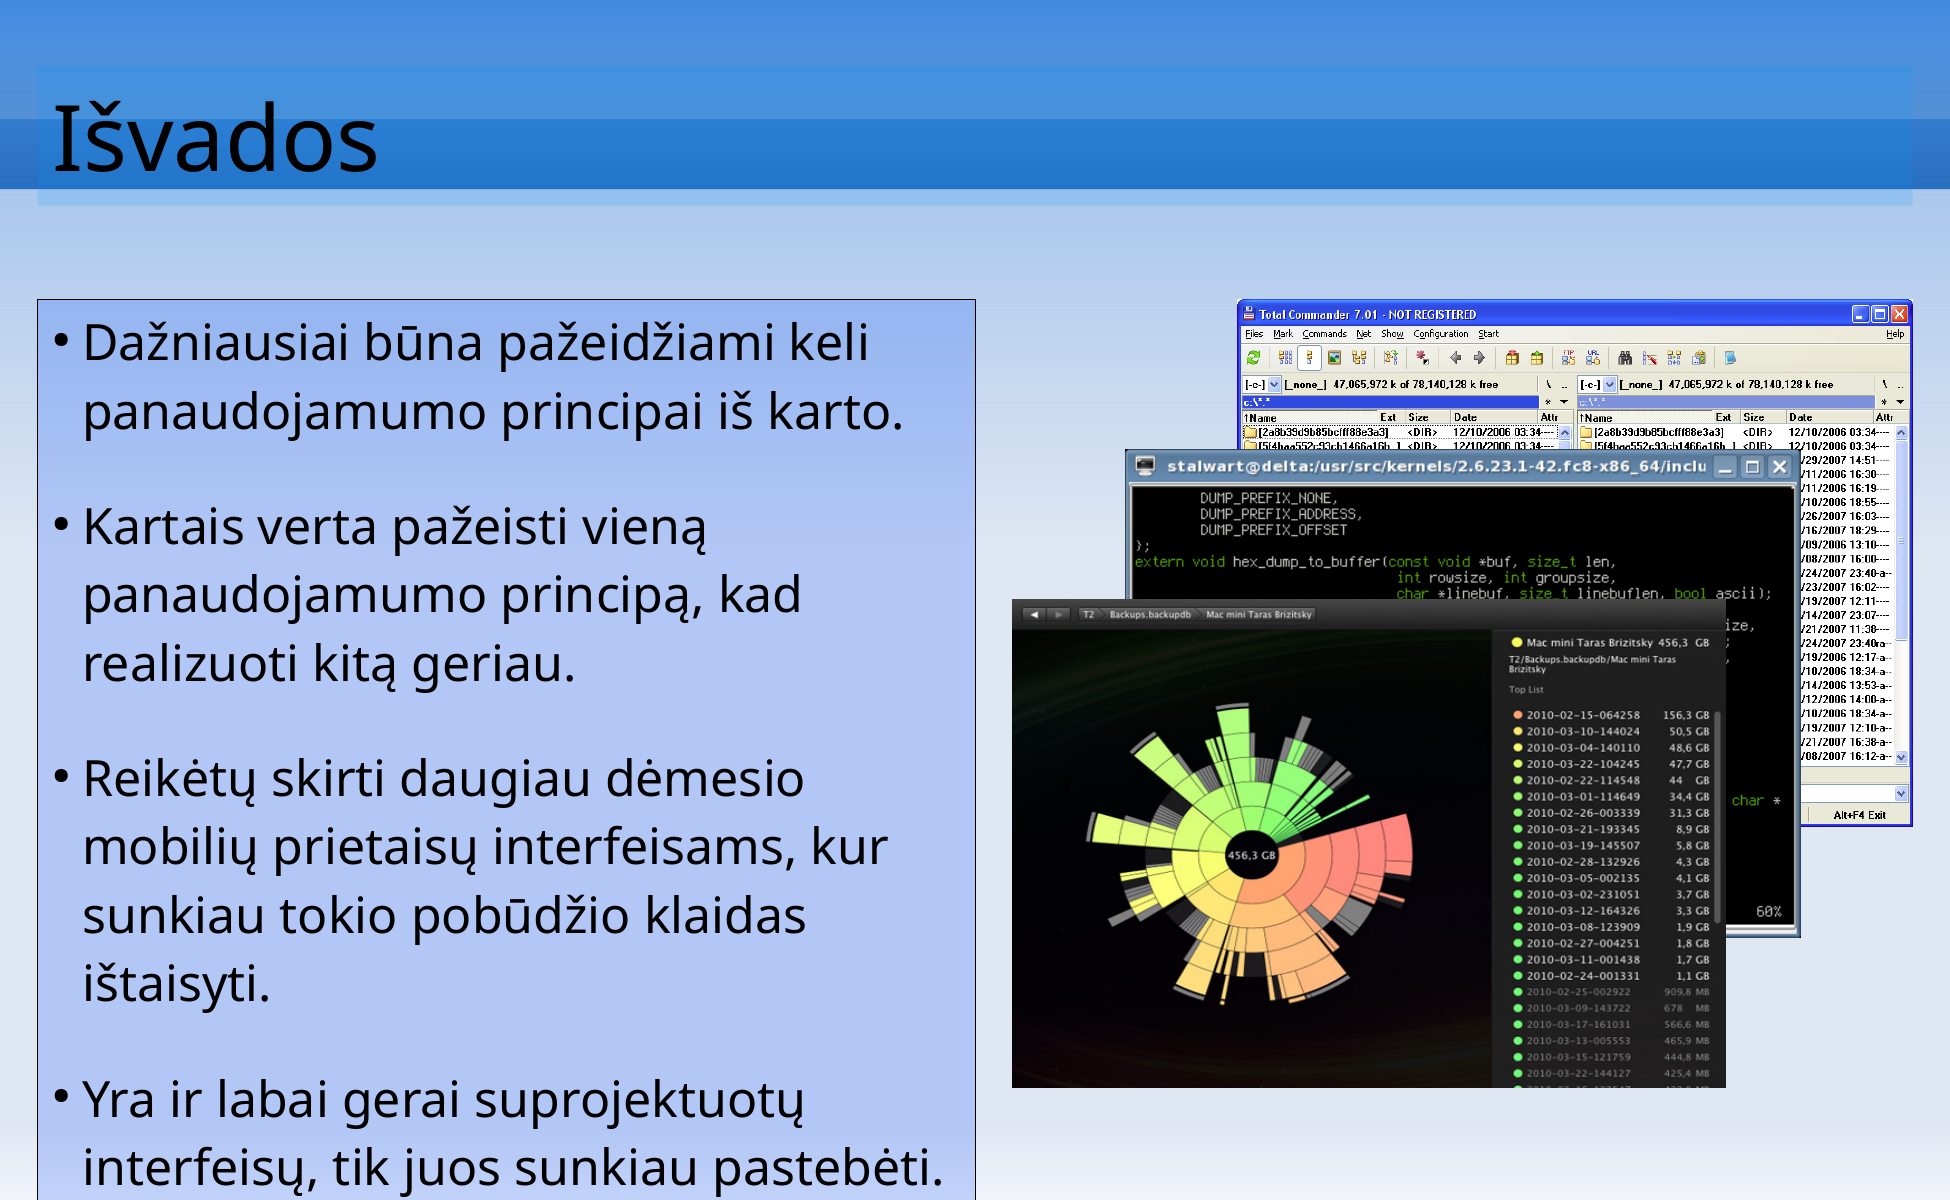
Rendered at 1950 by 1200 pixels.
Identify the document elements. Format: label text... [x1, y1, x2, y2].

text_box Išvados [37, 65, 1913, 188]
picture [0, 0, 1950, 1200]
text_box Dažniausiai būna pažeidžiami keli panaudojamumo principai iš karto. Kartais verta pažeisti vieną panaudojamumo principą, kad realizuoti kitą geriau. Reikėtų skirti daugiau dėmesio mobilių prietaisų interfeisams, kur sunkiau tokio pobūdžio klaidas ištaisyti. Yra ir labai gerai suprojektuotų interfeisų, tik juos sunkiau pastebėti. [37, 299, 976, 1088]
